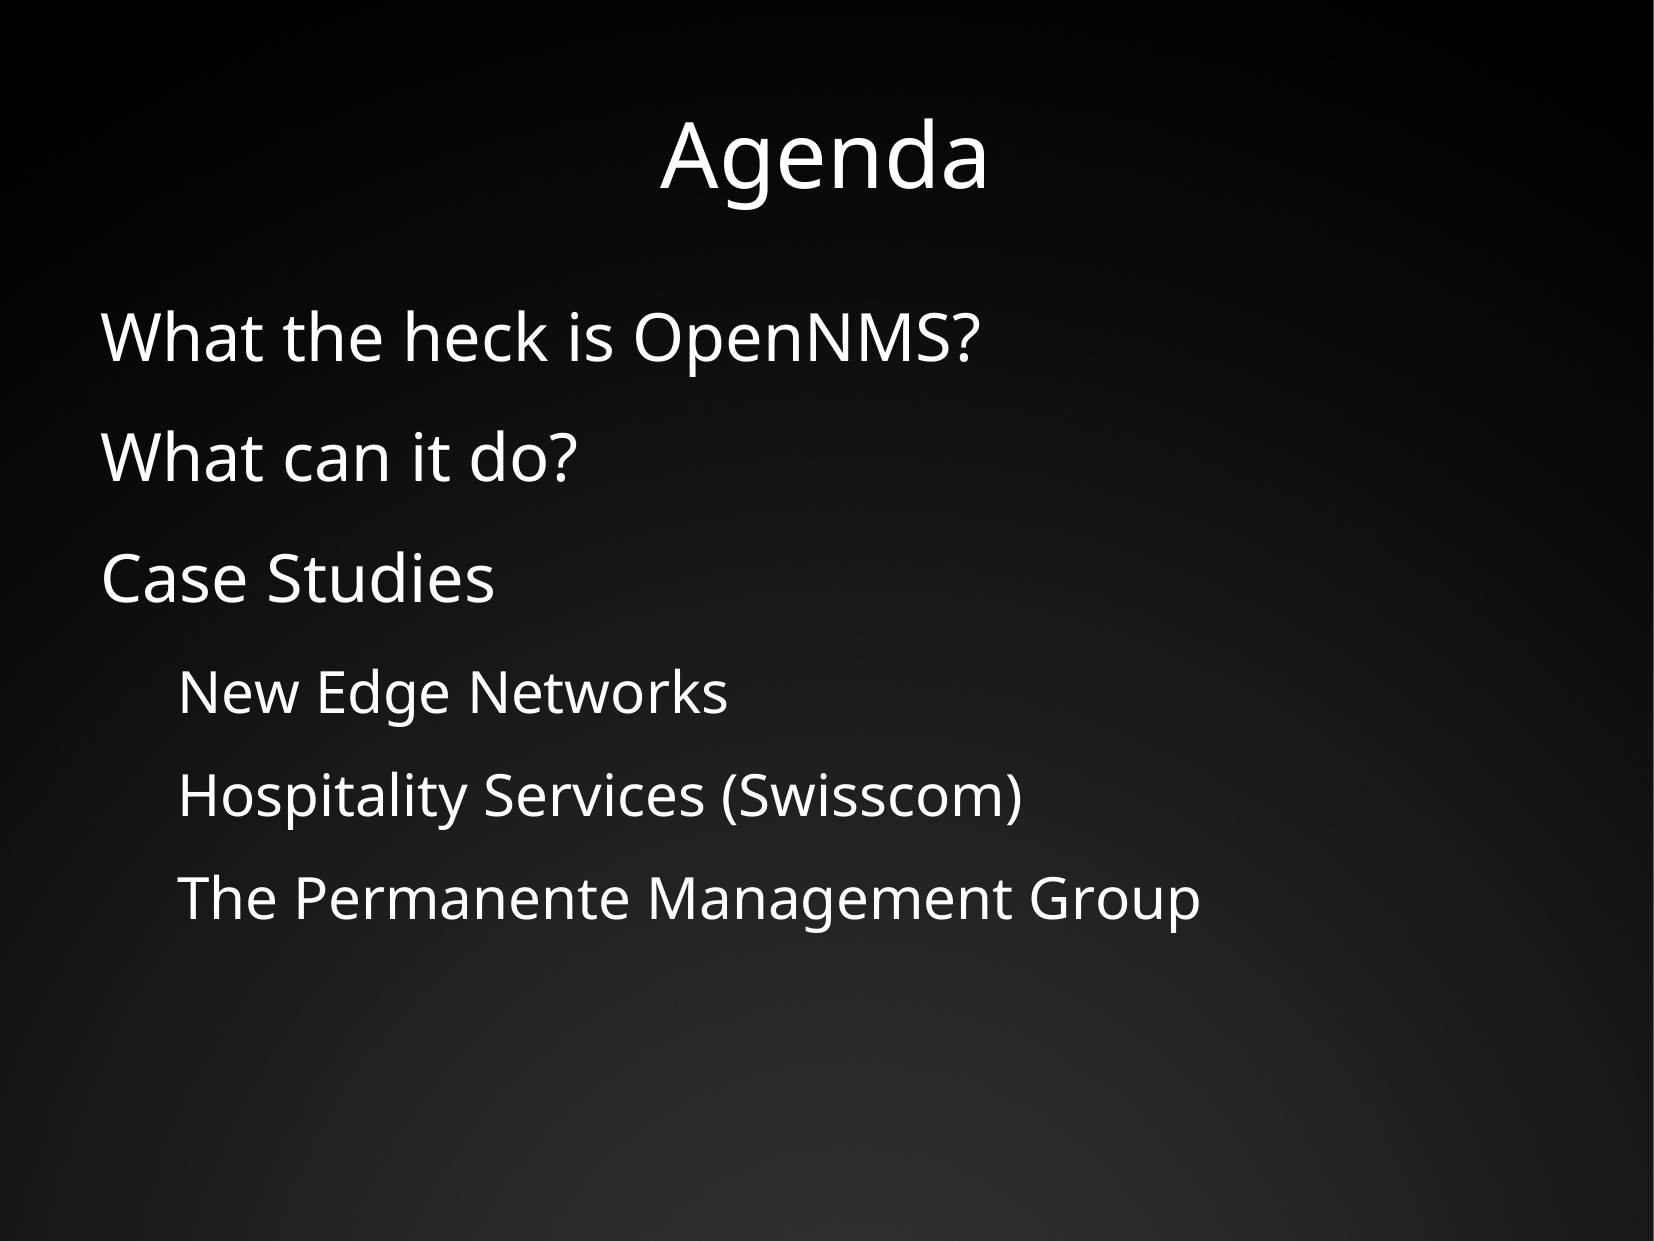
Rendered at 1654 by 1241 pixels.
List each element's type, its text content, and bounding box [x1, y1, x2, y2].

picture [0, 0, 1654, 1241]
title Agenda [82, 49, 1571, 257]
list What the heck is OpenNMS? What can it do? Case Studies New Edge Networks Hospitality Services (Swisscom) The Permanente Management Group [82, 290, 1571, 1094]
